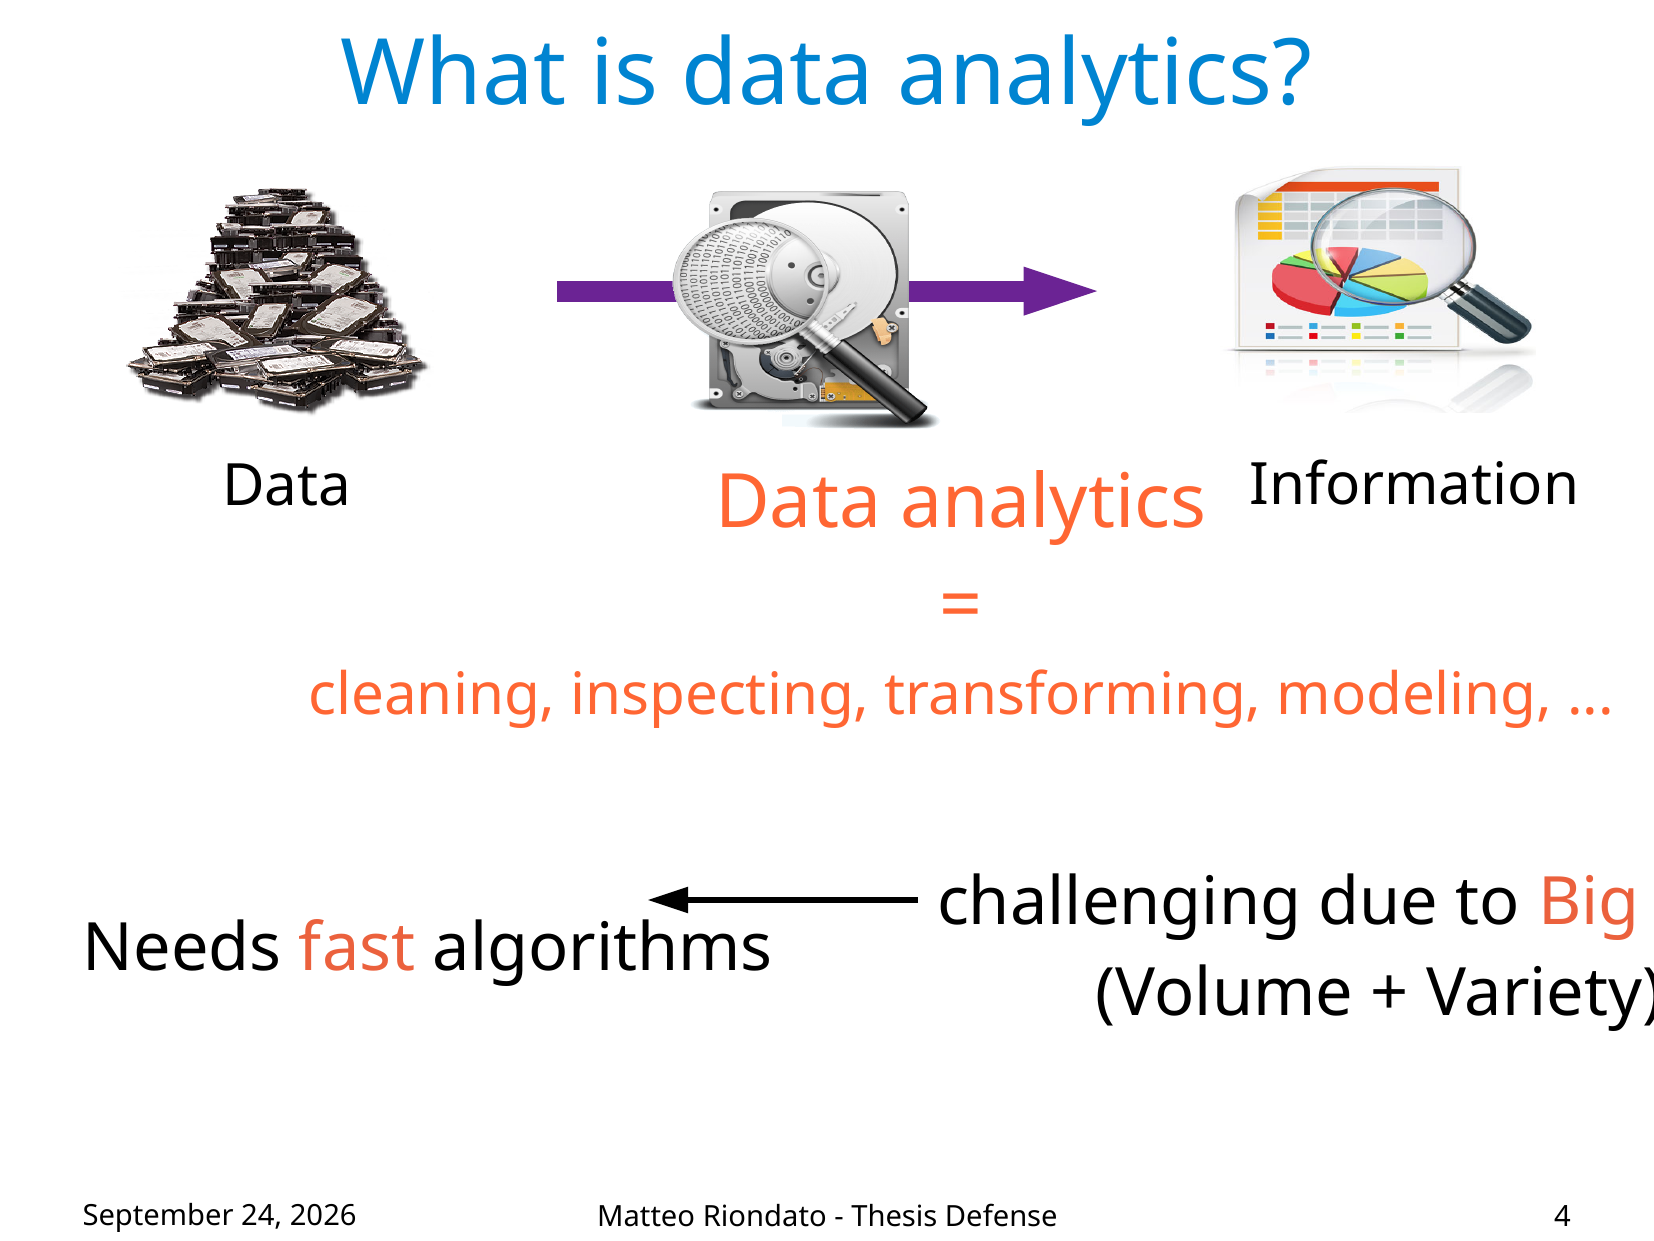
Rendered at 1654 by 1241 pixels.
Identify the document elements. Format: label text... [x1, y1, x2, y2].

text_box Data analytics = cleaning, inspecting, transforming, modeling, ... [293, 440, 1360, 690]
text_box Data [207, 435, 340, 516]
text_box Information [1234, 435, 1526, 516]
picture [645, 180, 961, 436]
picture [1220, 157, 1536, 413]
list Needs fast algorithms [82, 180, 1571, 1186]
title What is data analytics? [82, 0, 1571, 139]
text_box challenging due to Big Data (Volume + Variety) [922, 846, 1651, 1011]
picture [118, 168, 434, 424]
